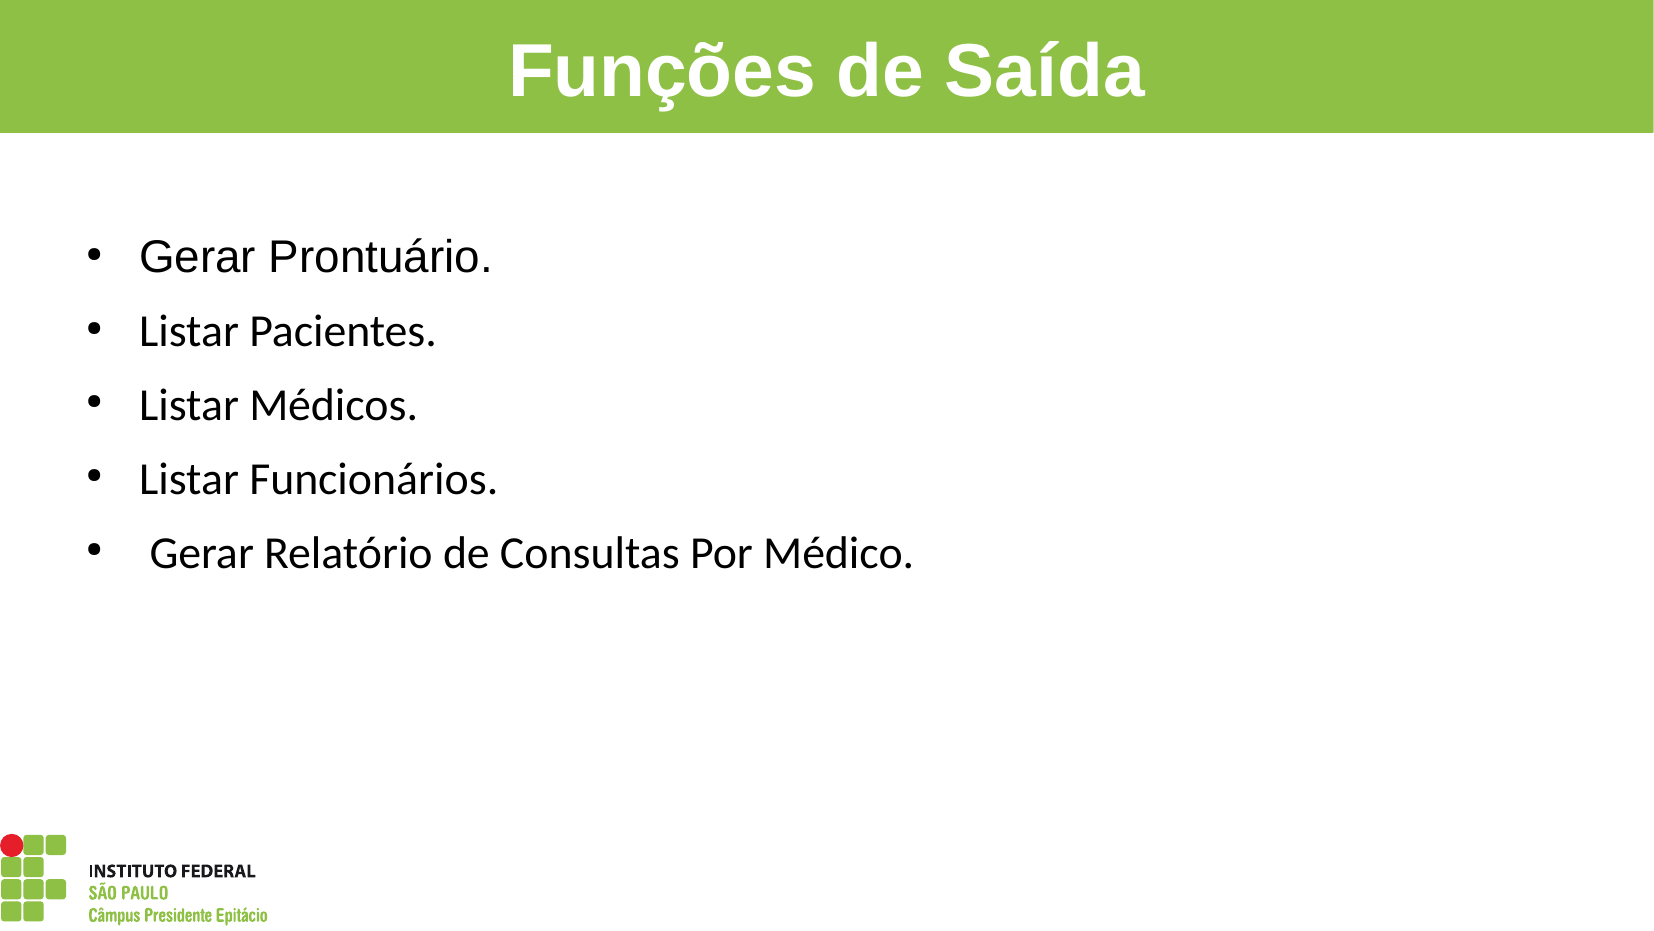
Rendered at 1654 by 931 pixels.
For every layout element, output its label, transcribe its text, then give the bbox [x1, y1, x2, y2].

list Gerar Prontuário. Listar Pacientes. Listar Médicos. Listar Funcionários. Gerar Relatório de Consultas Por Médico. [53, 132, 1621, 804]
picture [0, 833, 272, 928]
text_box Funções de Saída [0, 0, 1654, 132]
